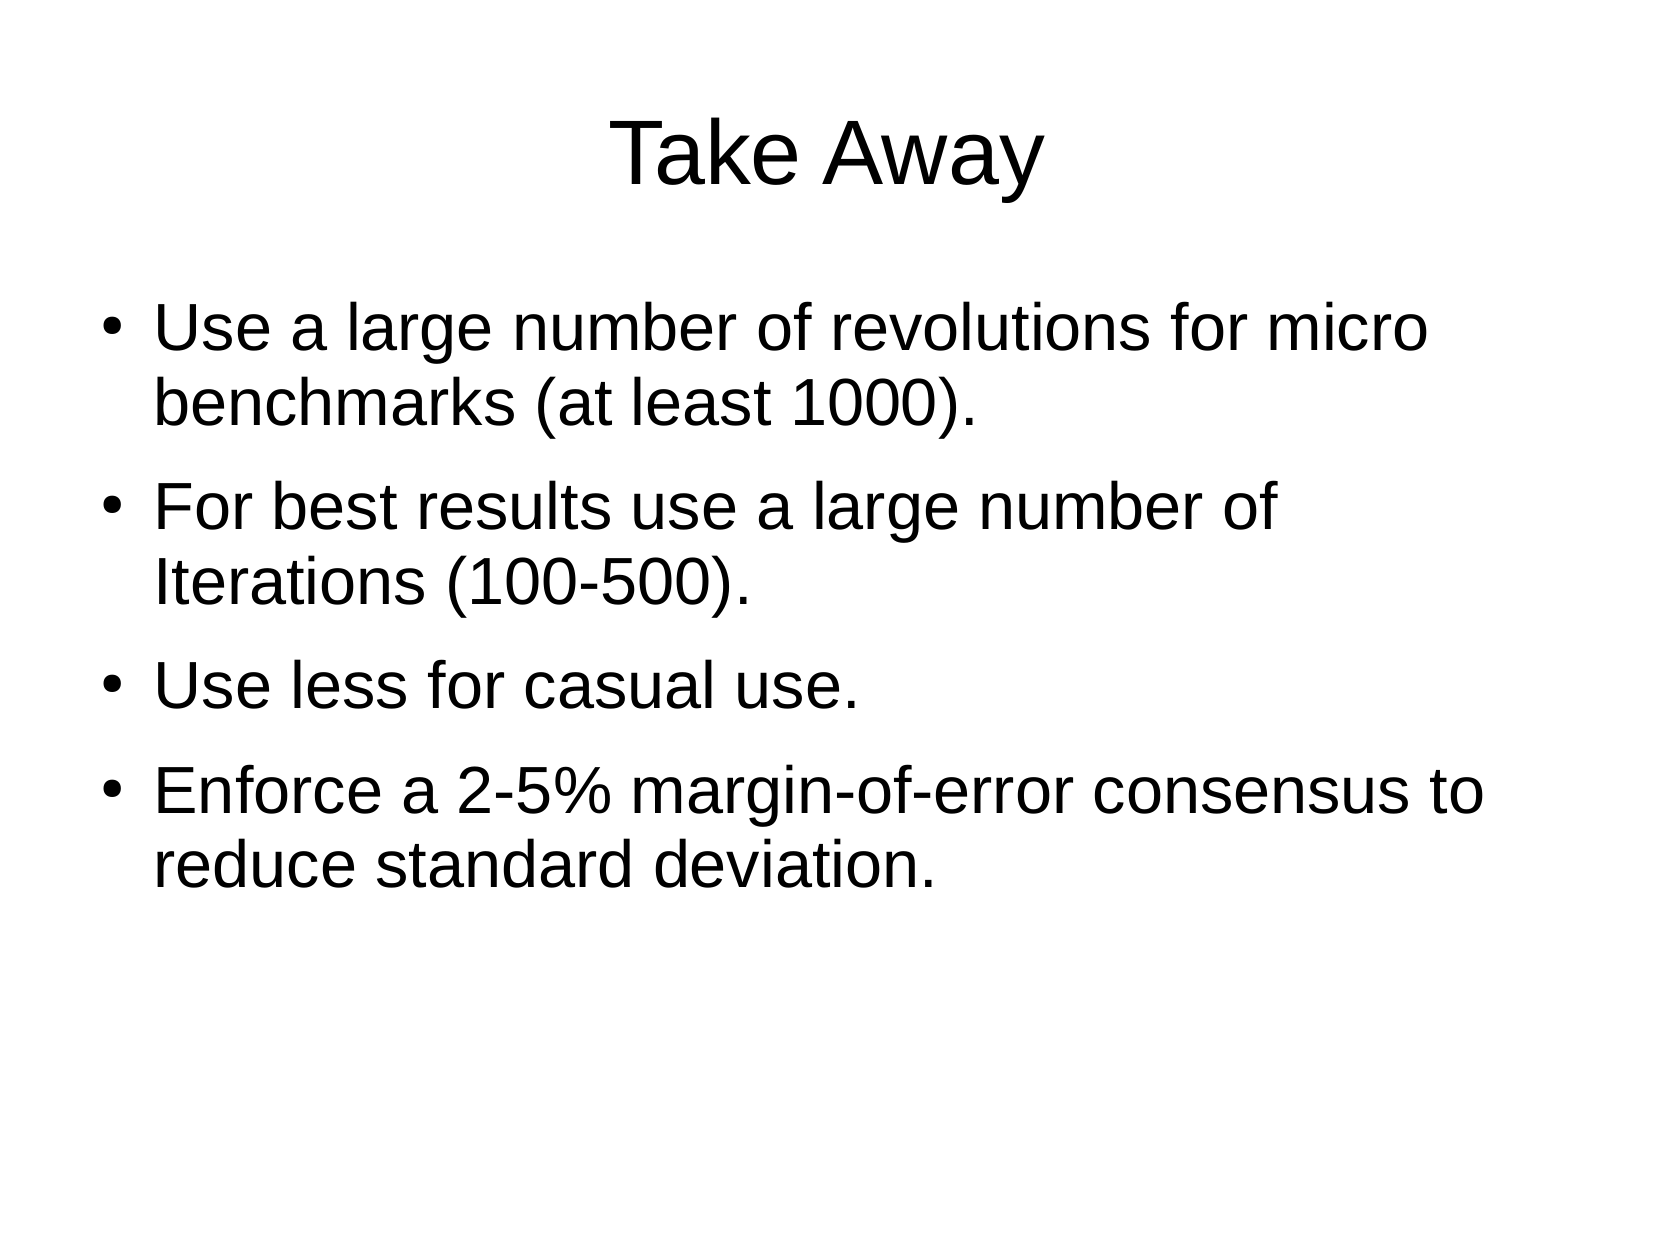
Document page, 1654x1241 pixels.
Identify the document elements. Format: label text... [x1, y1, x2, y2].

title Take Away [82, 49, 1571, 257]
list Use a large number of revolutions for micro benchmarks (at least 1000). For best results use a large number of Iterations (100-500). Use less for casual use. Enforce a 2-5% margin-of-error consensus to reduce standard deviation. [82, 290, 1571, 1010]
